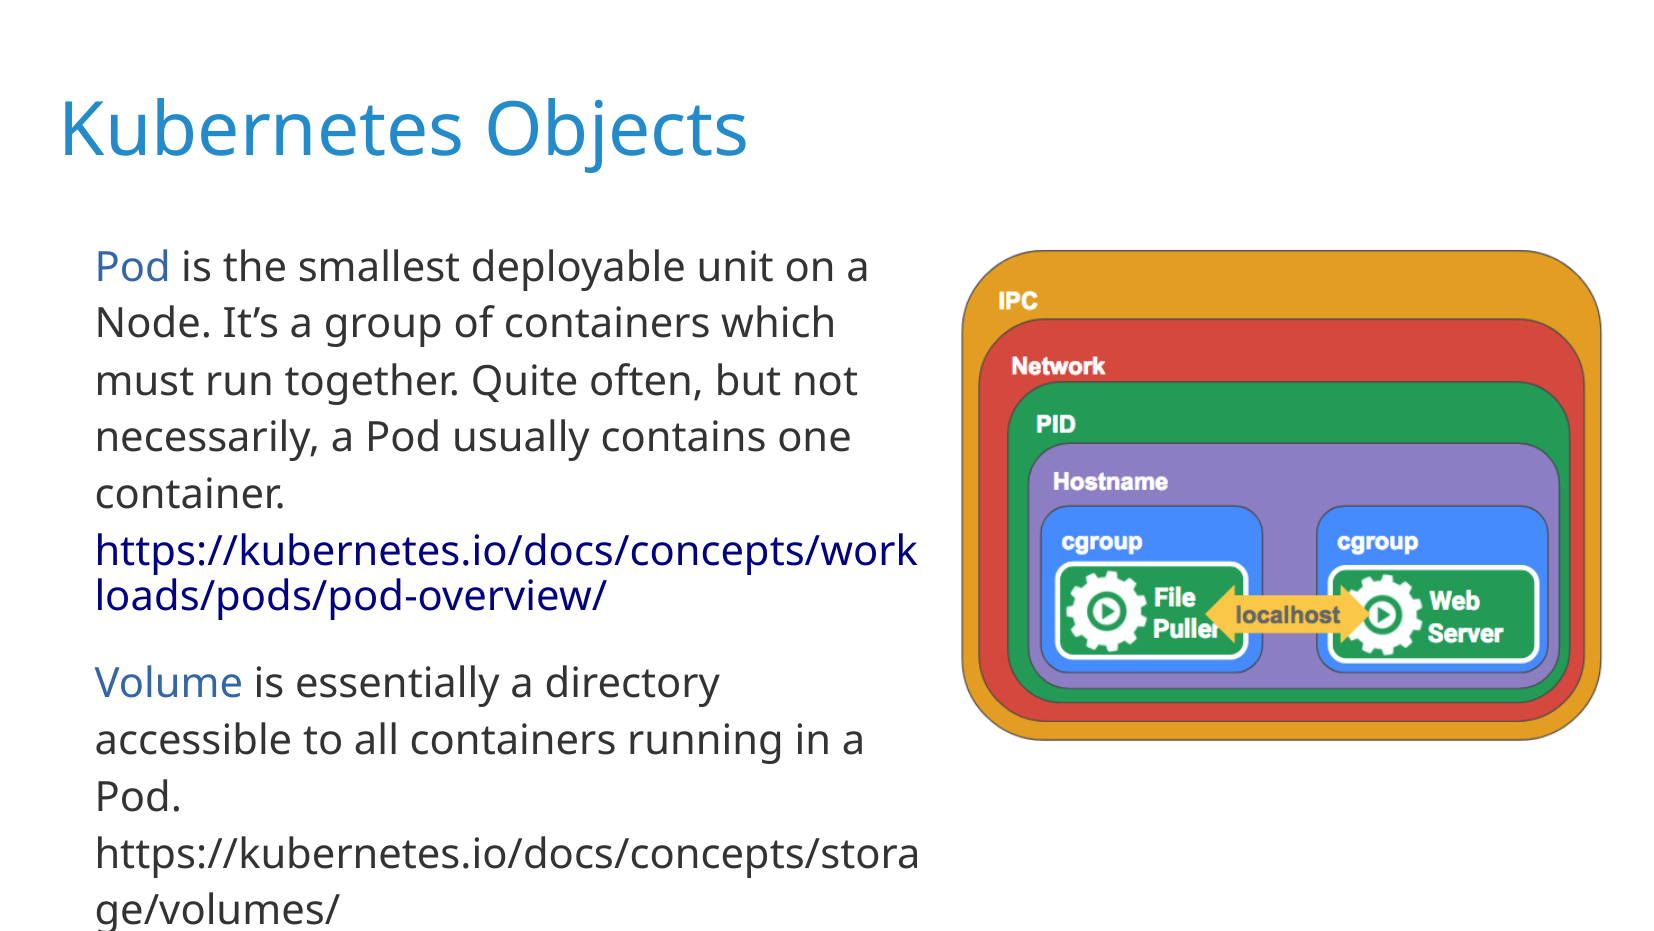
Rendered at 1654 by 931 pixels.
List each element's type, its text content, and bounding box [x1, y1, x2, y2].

title Kubernetes Objects [59, 59, 1595, 178]
picture [950, 240, 1616, 751]
list Pod is the smallest deployable unit on a Node. It’s a group of containers which must run together. Quite often, but not necessarily, a Pod usually contains one container. https://kubernetes.io/docs/concepts/workloads/pods/pod-overview/ Volume is essentially a directory accessible to all containers running in a Pod. https://kubernetes.io/docs/concepts/storage/volumes/ [59, 236, 928, 833]
